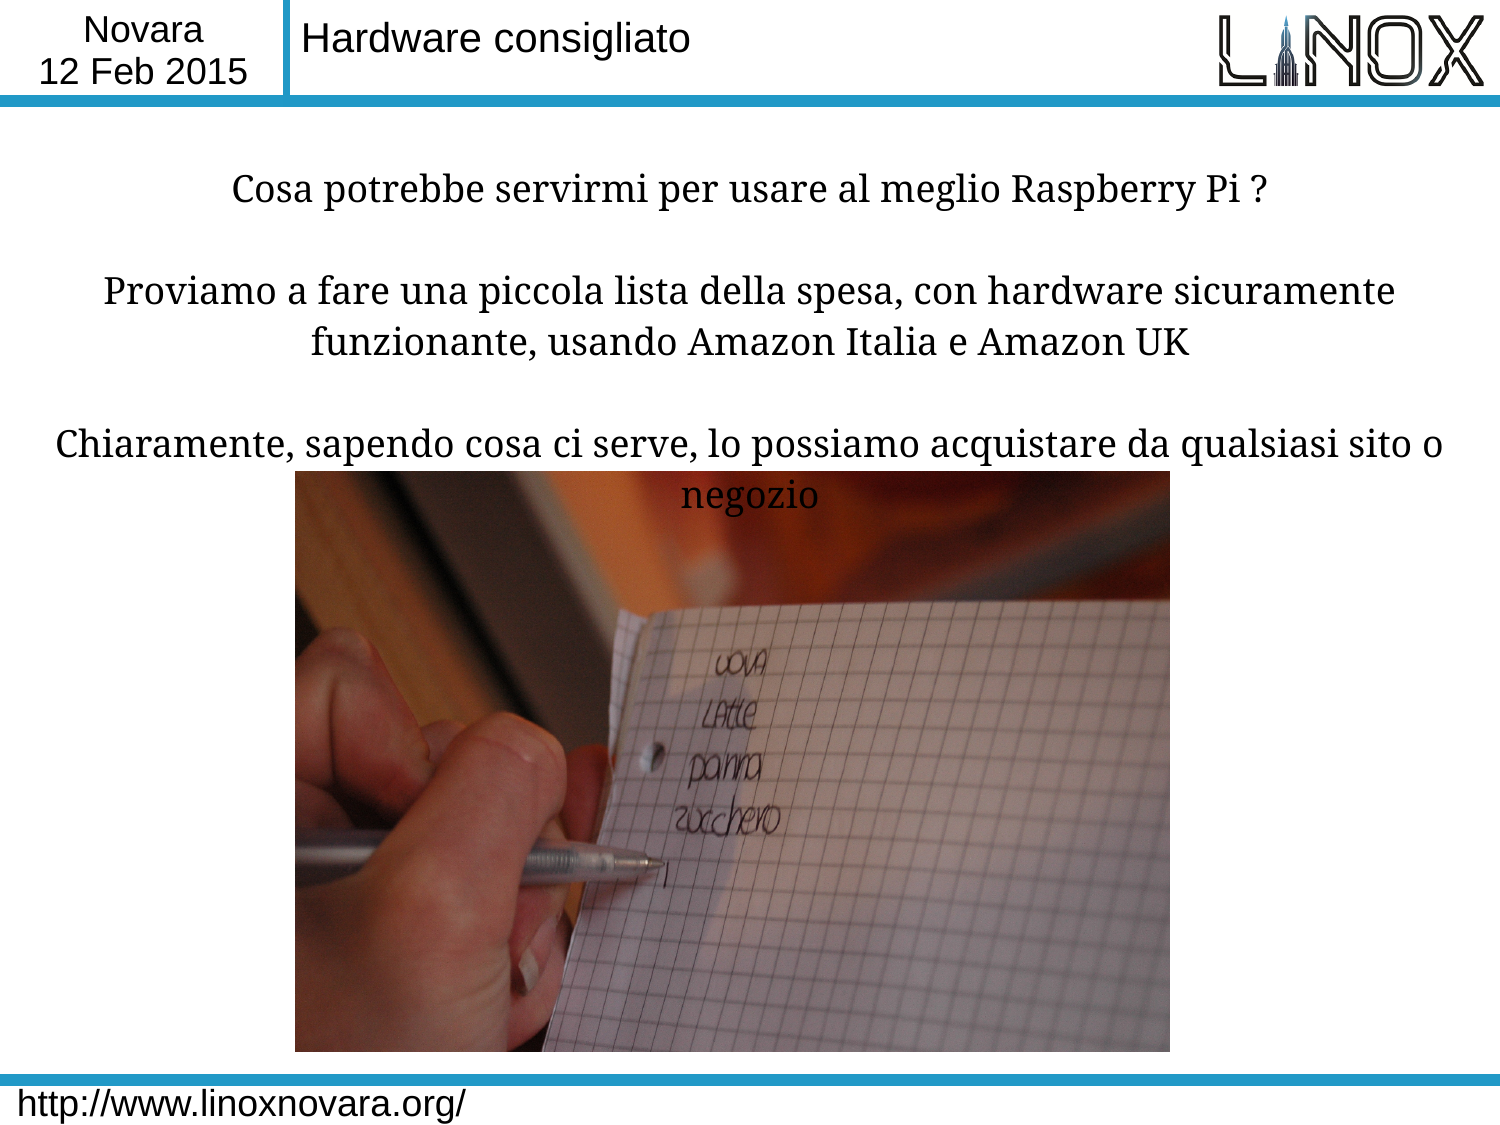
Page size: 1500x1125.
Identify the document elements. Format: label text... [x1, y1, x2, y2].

text_box Cosa potrebbe servirmi per usare al meglio Raspberry Pi ? Proviamo a fare una piccola lista della spesa, con hardware sicuramente funzionante, usando Amazon Italia e Amazon UK Chiaramente, sapendo cosa ci serve, lo possiamo acquistare da qualsiasi sito o negozio [23, 154, 1477, 428]
picture [295, 471, 1170, 1052]
picture [0, 0, 1500, 107]
picture [0, 1074, 1500, 1086]
list Hardware consigliato [286, 7, 1312, 83]
